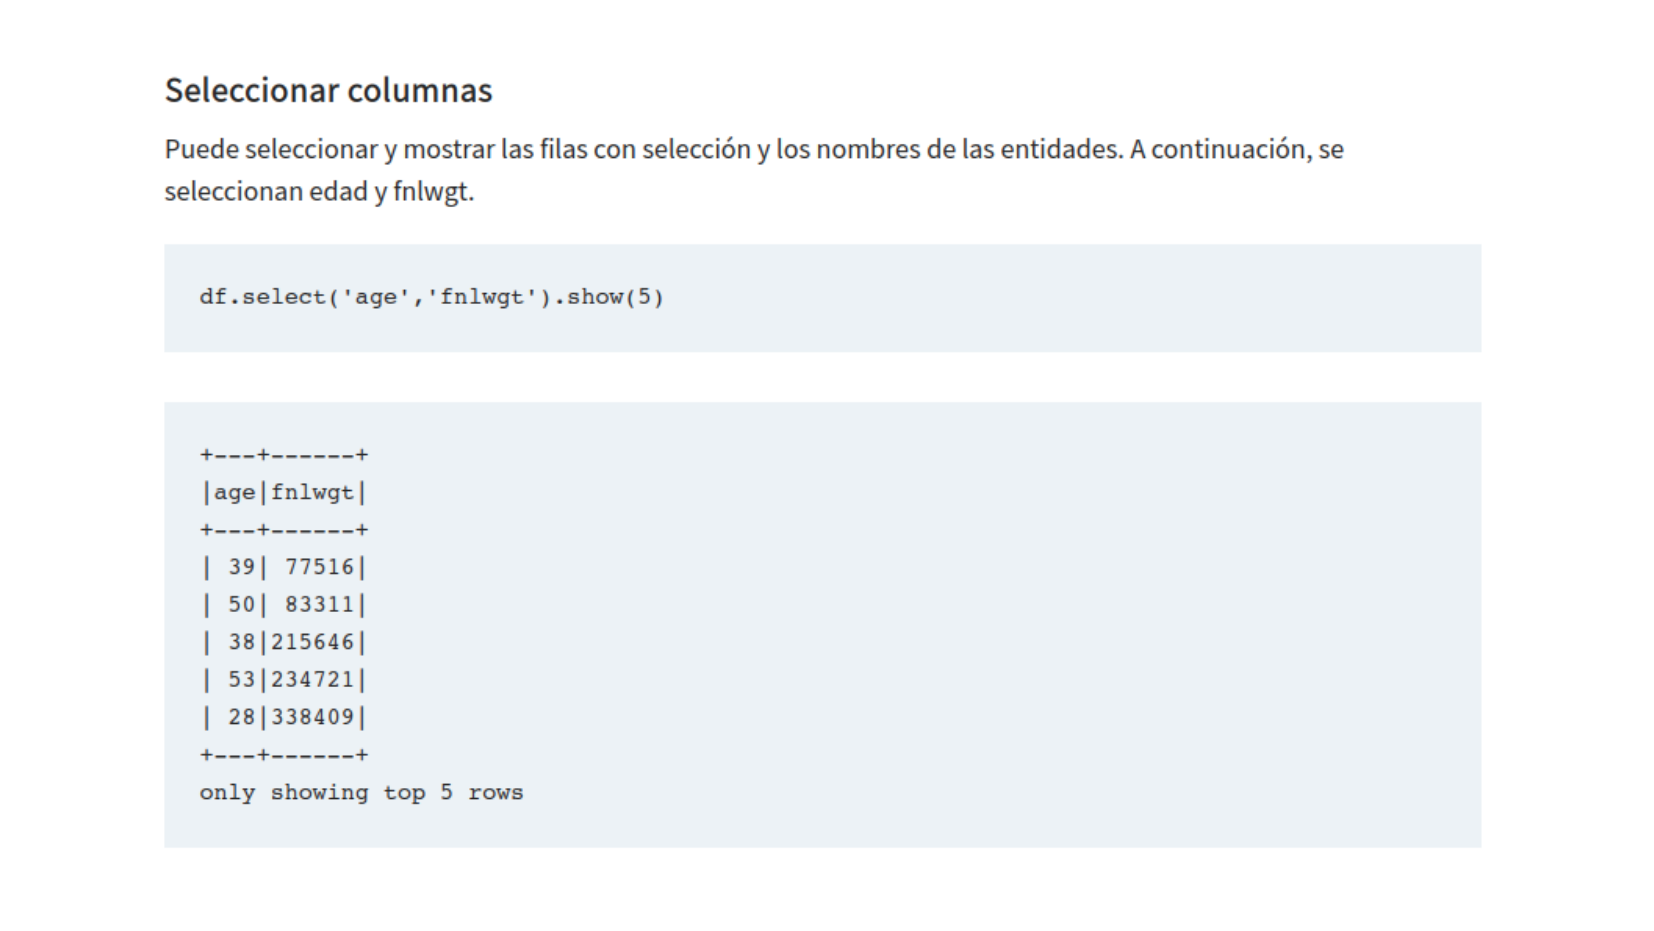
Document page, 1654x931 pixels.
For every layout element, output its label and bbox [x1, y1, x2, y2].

picture [124, 46, 1535, 884]
